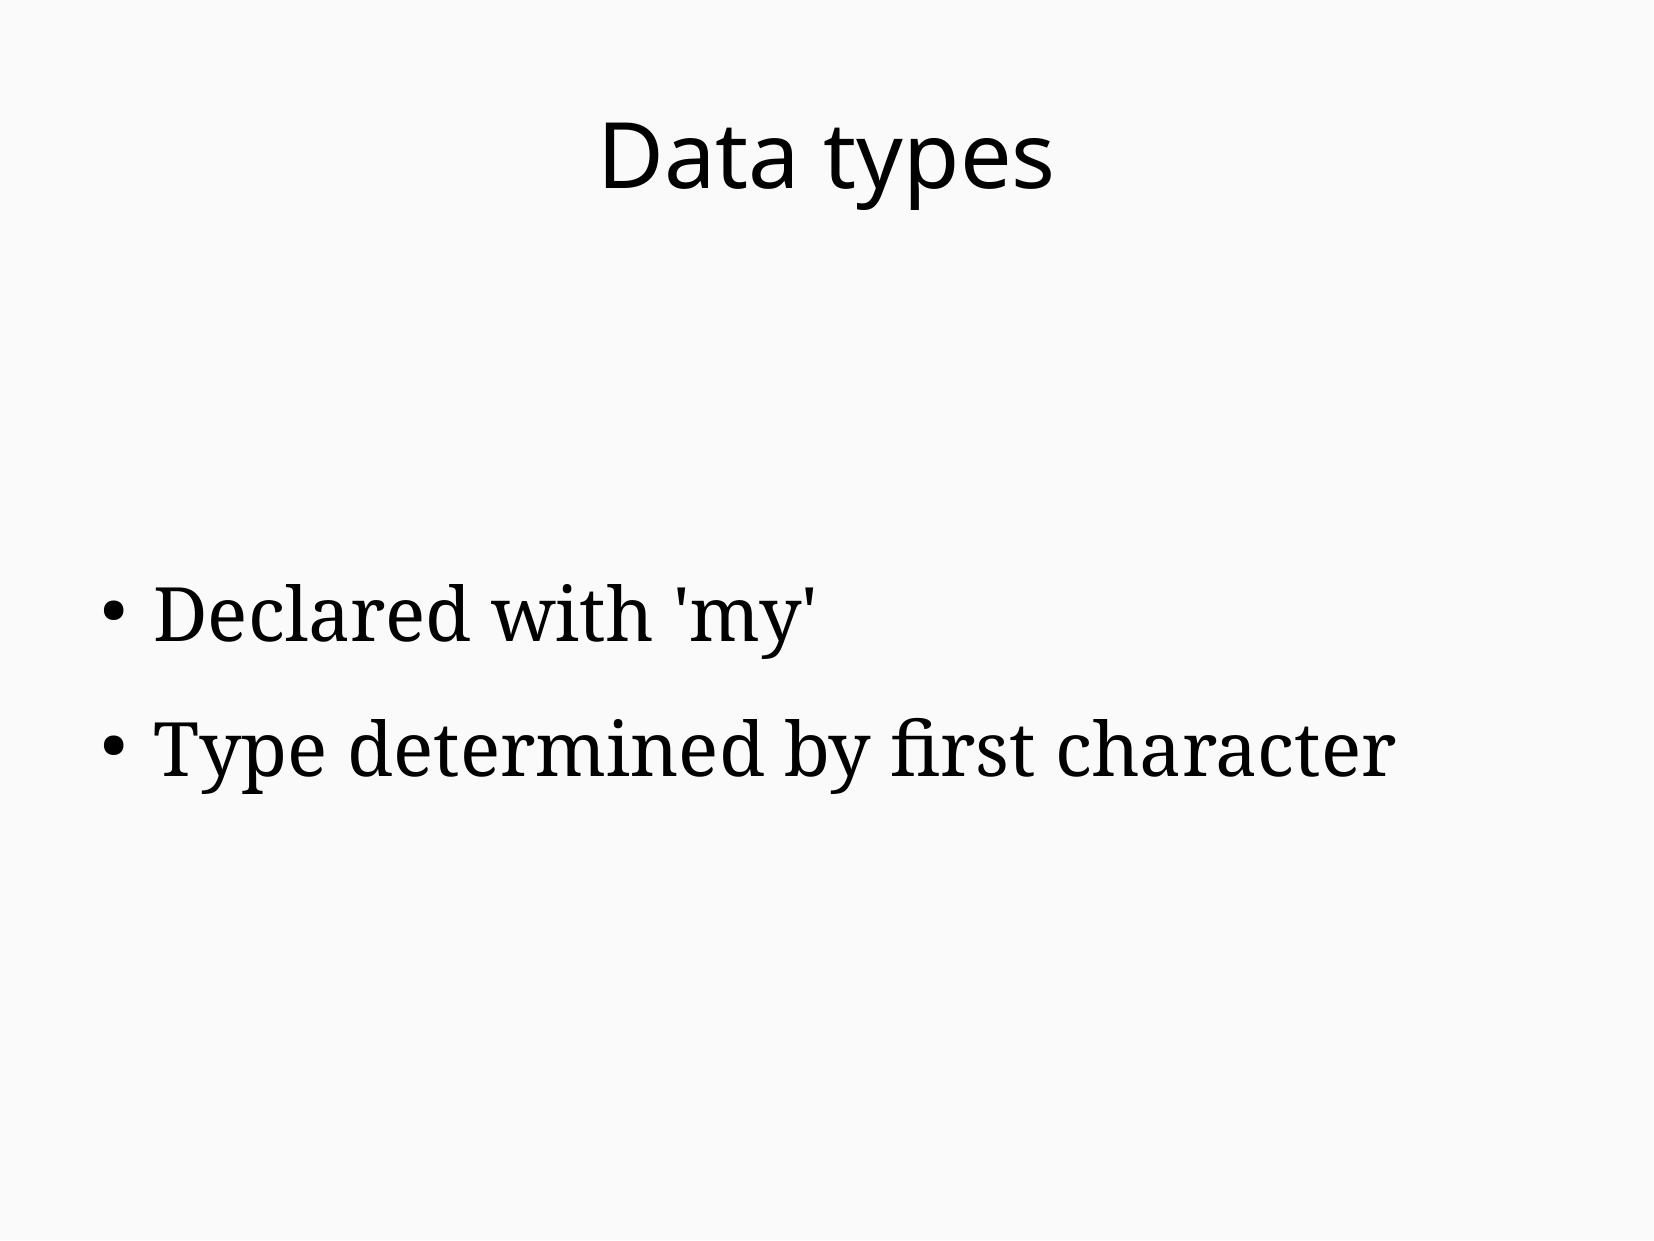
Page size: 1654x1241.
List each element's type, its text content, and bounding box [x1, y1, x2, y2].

title Data types [82, 49, 1571, 257]
list Declared with 'my' Type determined by first character [82, 290, 1571, 1010]
